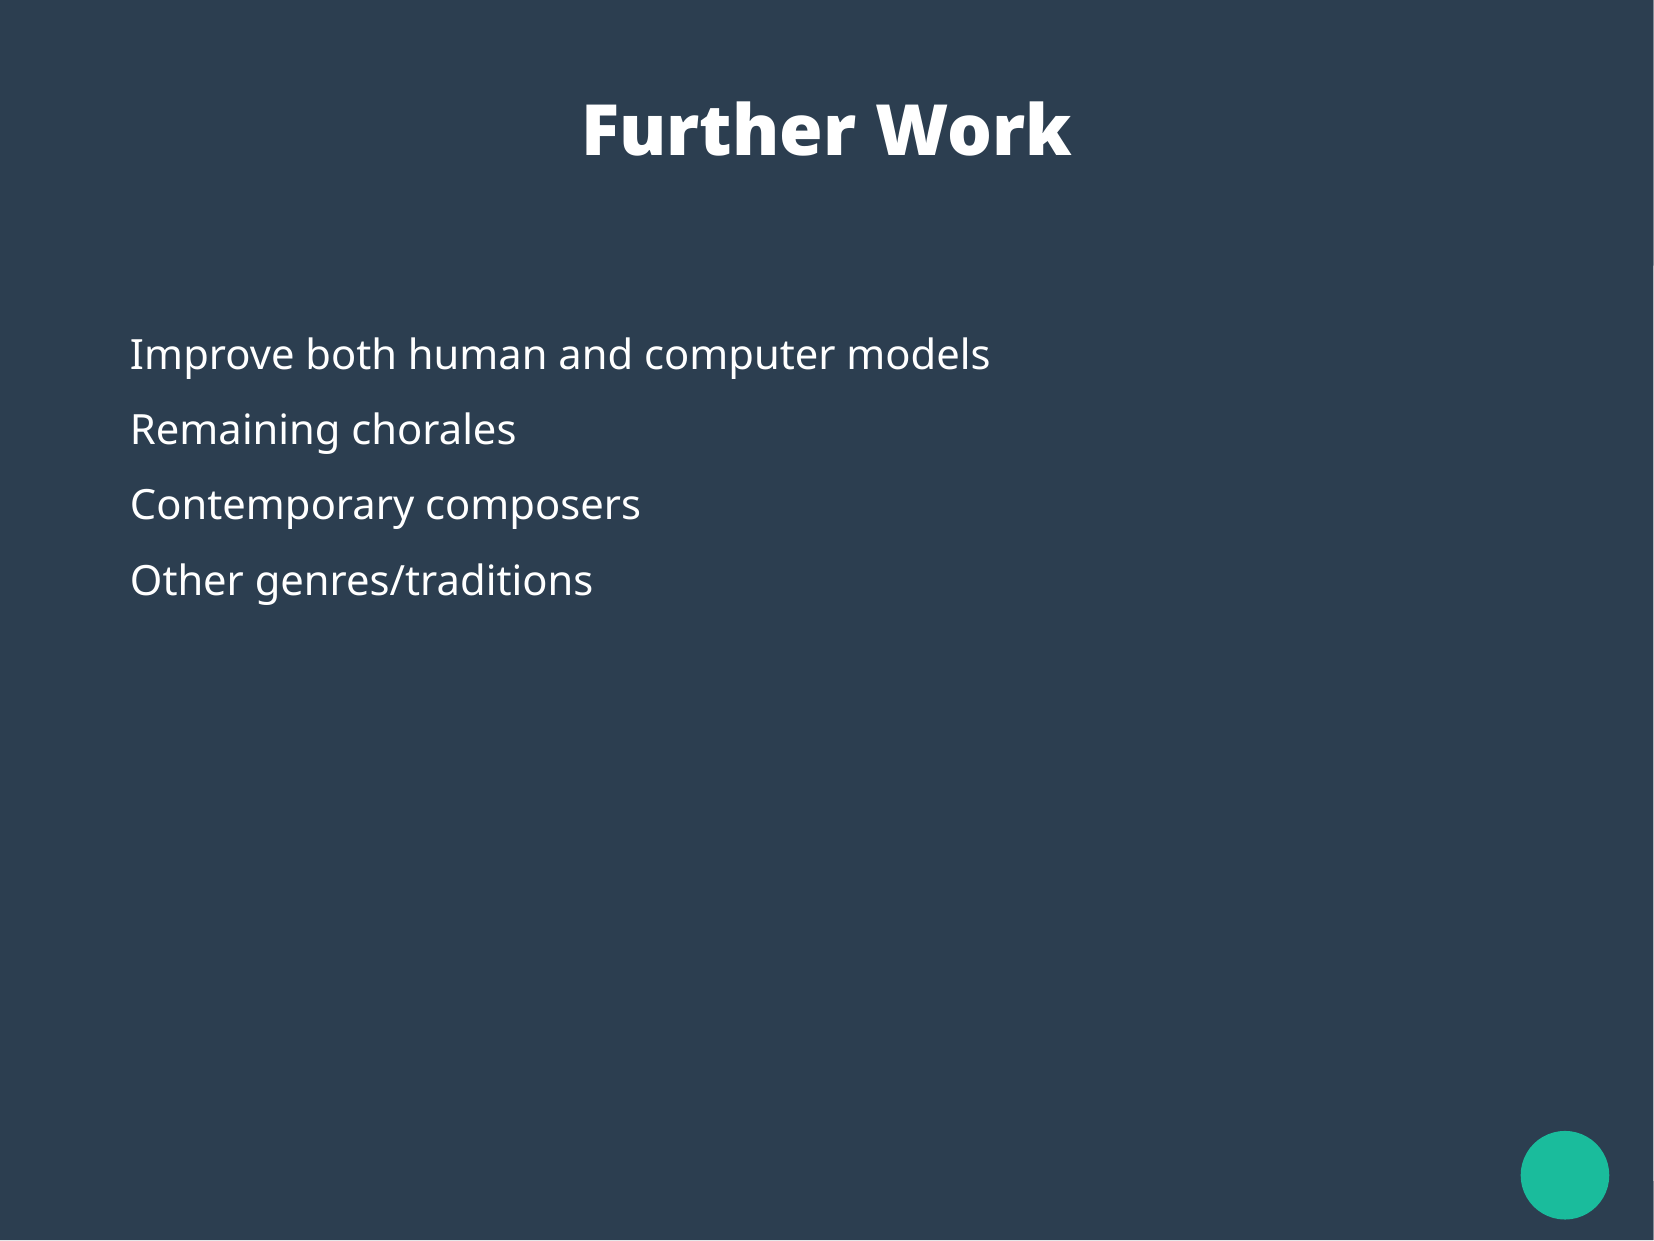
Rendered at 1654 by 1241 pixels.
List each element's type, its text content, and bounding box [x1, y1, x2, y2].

list Improve both human and computer models Remaining chorales Contemporary composers Other genres/traditions [59, 324, 1595, 1152]
title Further Work [59, 49, 1595, 207]
